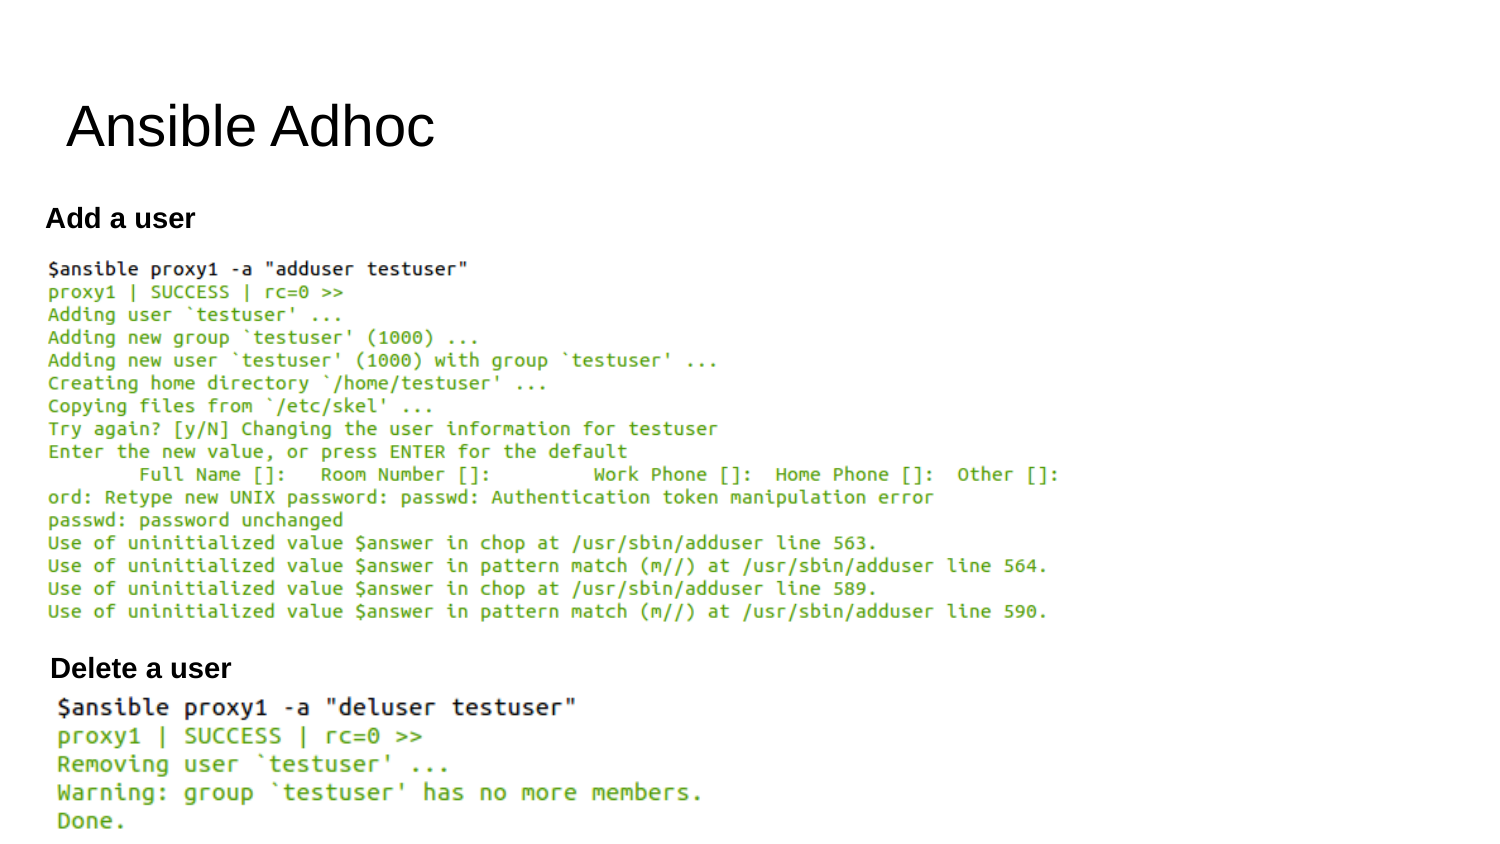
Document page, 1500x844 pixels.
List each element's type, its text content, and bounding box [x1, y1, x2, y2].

text_box Add a user [30, 184, 535, 239]
picture [56, 695, 725, 843]
picture [47, 259, 1059, 628]
text_box Delete a user [35, 634, 540, 689]
title Ansible Adhoc [51, 72, 1449, 167]
